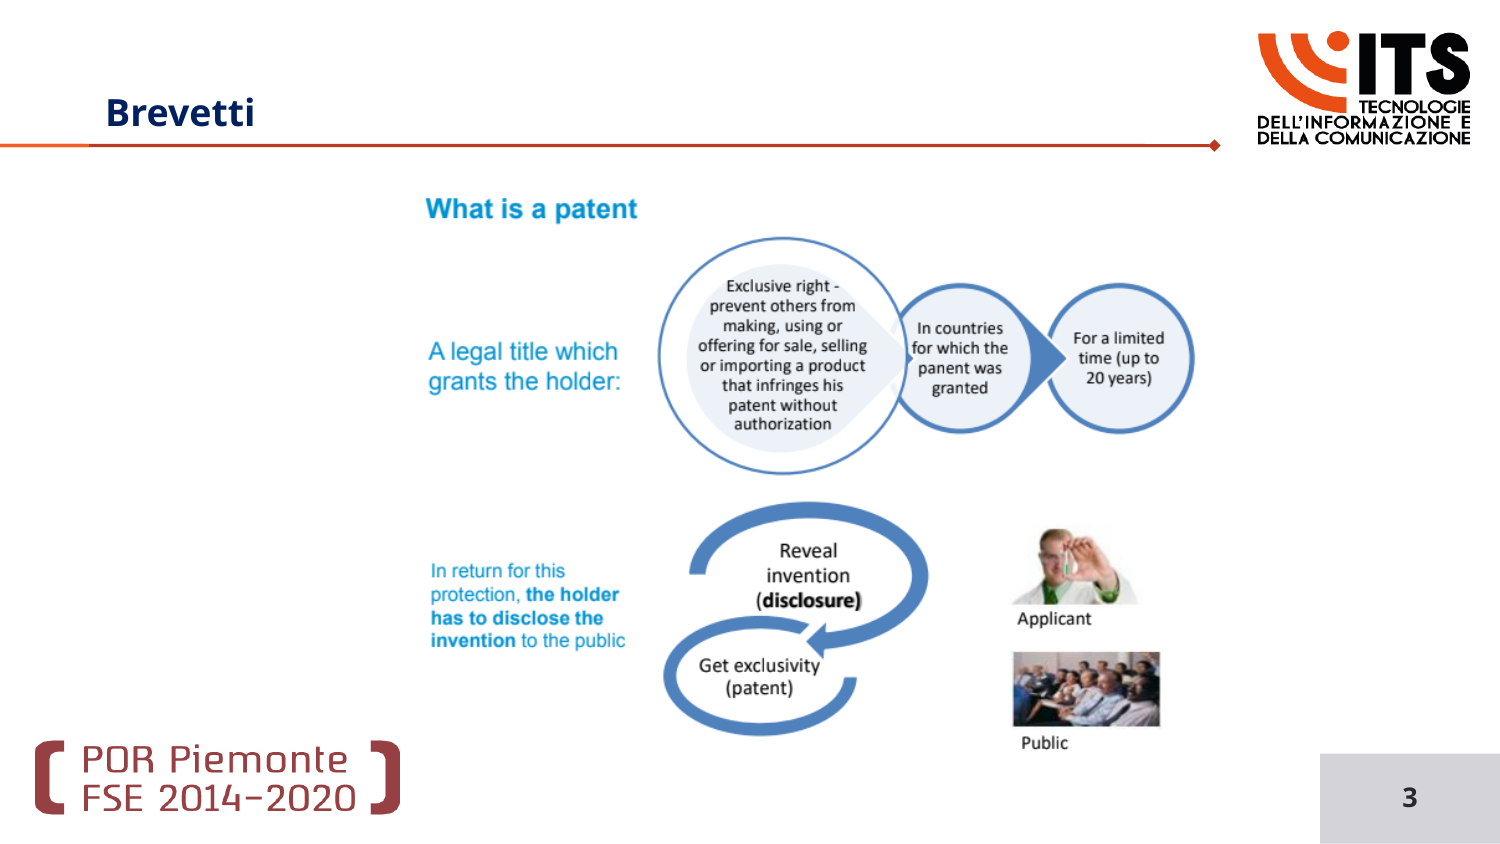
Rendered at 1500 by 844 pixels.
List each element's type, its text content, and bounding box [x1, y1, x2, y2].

picture [0, 0, 1500, 844]
slide_number <numero> [1320, 753, 1500, 844]
title Brevetti [90, 59, 1320, 150]
